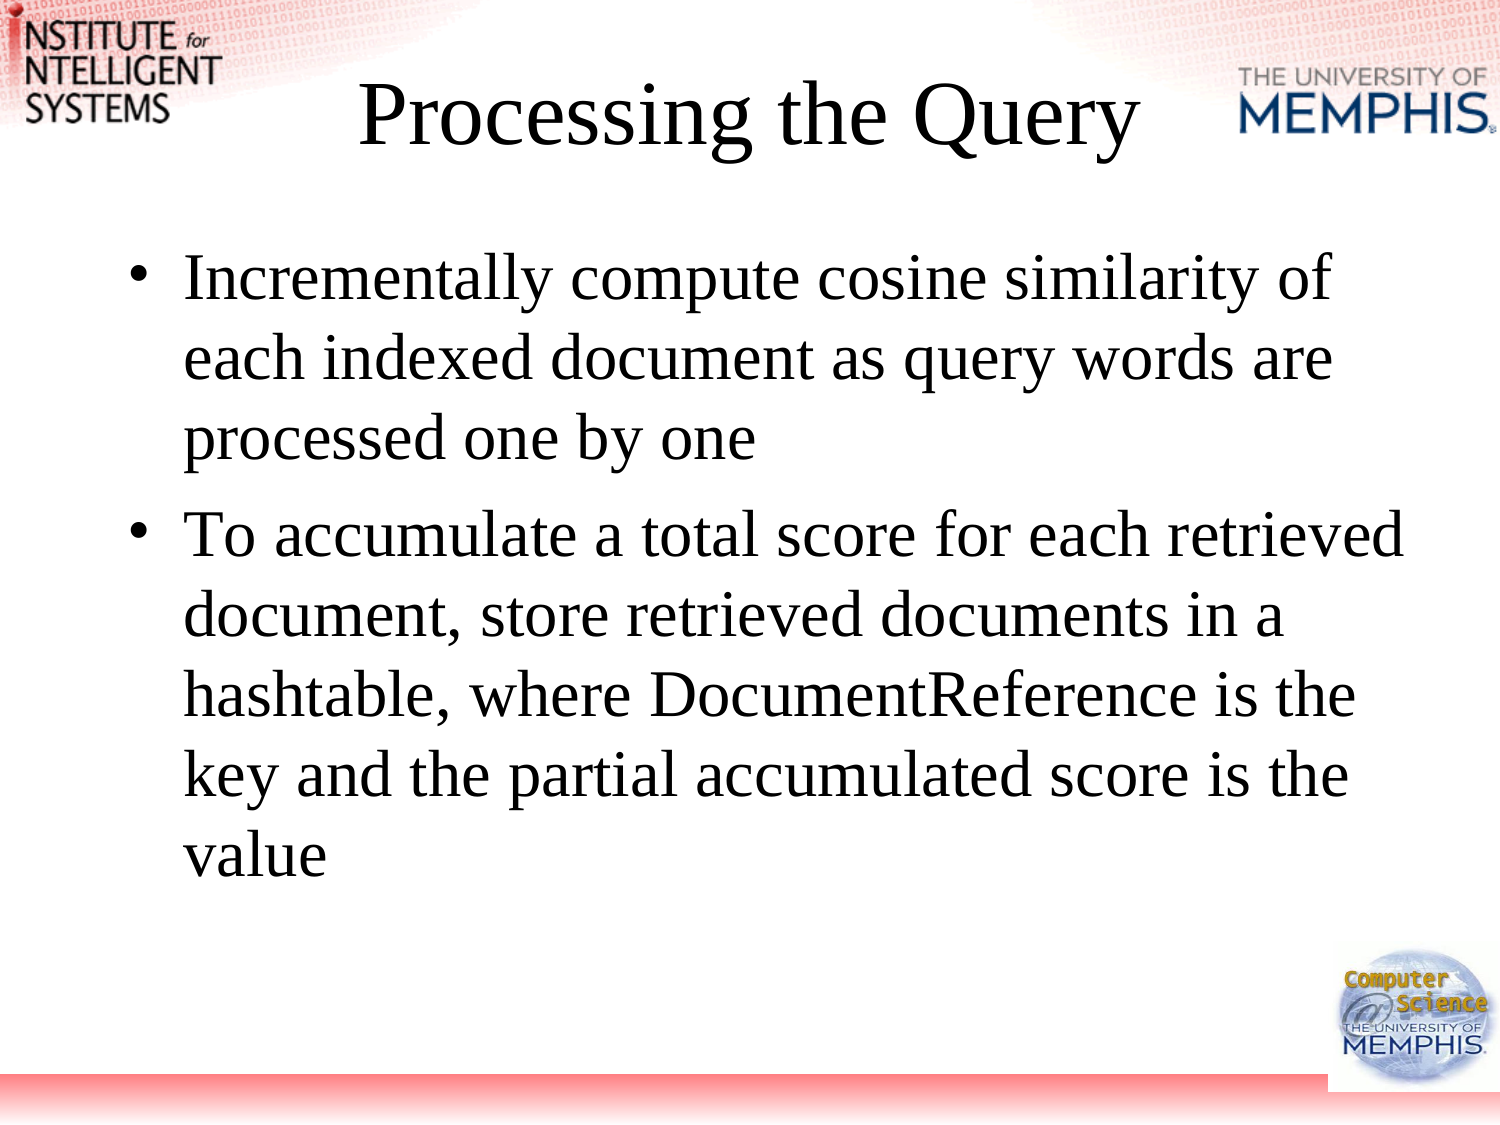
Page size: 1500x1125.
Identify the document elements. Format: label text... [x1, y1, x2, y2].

picture [0, 0, 501, 132]
picture [1012, 0, 1500, 141]
list Incrementally compute cosine similarity of each indexed document as query words are processed one by one To accumulate a total score for each retrieved document, store retrieved documents in a hashtable, where DocumentReference is the key and the partial accumulated score is the value [112, 224, 1438, 995]
picture [1328, 941, 1500, 1092]
title Processing the Query [75, 45, 1426, 233]
